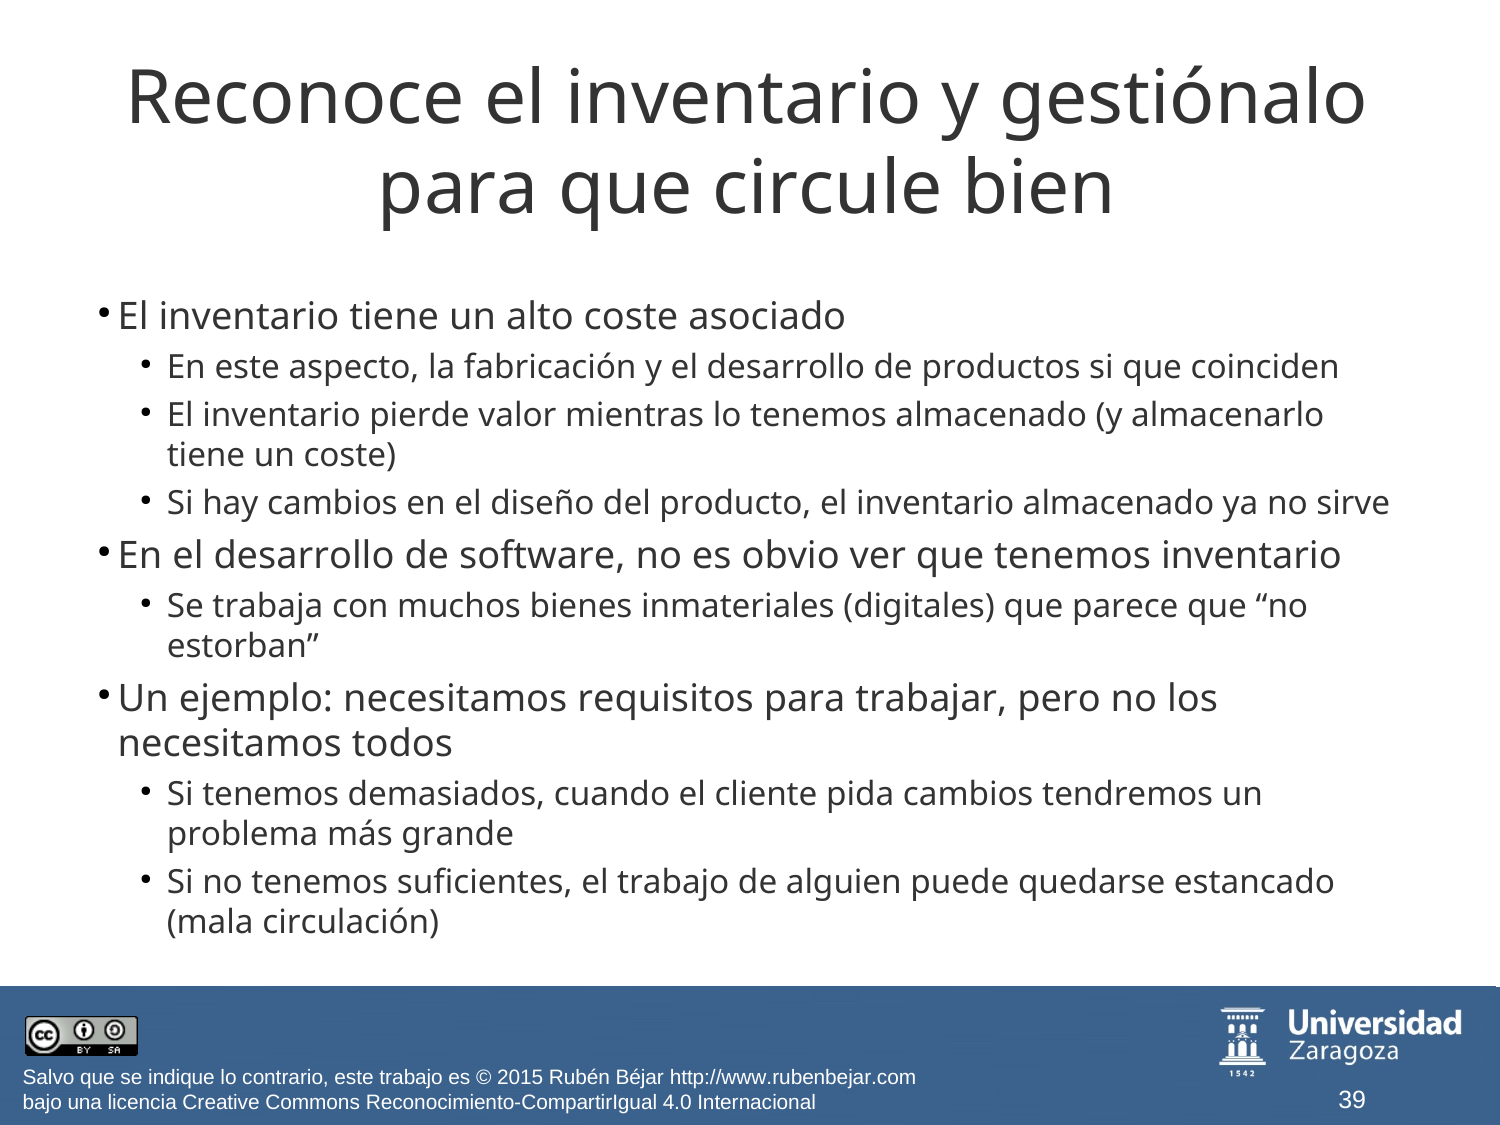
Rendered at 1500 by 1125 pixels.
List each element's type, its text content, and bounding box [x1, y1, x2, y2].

list El inventario tiene un alto coste asociado En este aspecto, la fabricación y el desarrollo de productos si que coinciden El inventario pierde valor mientras lo tenemos almacenado (y almacenarlo tiene un coste) Si hay cambios en el diseño del producto, el inventario almacenado ya no sirve En el desarrollo de software, no es obvio ver que tenemos inventario Se trabaja con muchos bienes inmateriales (digitales) que parece que “no estorban” Un ejemplo: necesitamos requisitos para trabajar, pero no los necesitamos todos Si tenemos demasiados, cuando el cliente pida cambios tendremos un problema más grande Si no tenemos suficientes, el trabajo de alguien puede quedarse estancado (mala circulación) [82, 283, 1418, 957]
title Reconoce el inventario y gestiónalo para que circule bien [74, 20, 1420, 257]
picture [0, 986, 1500, 1125]
